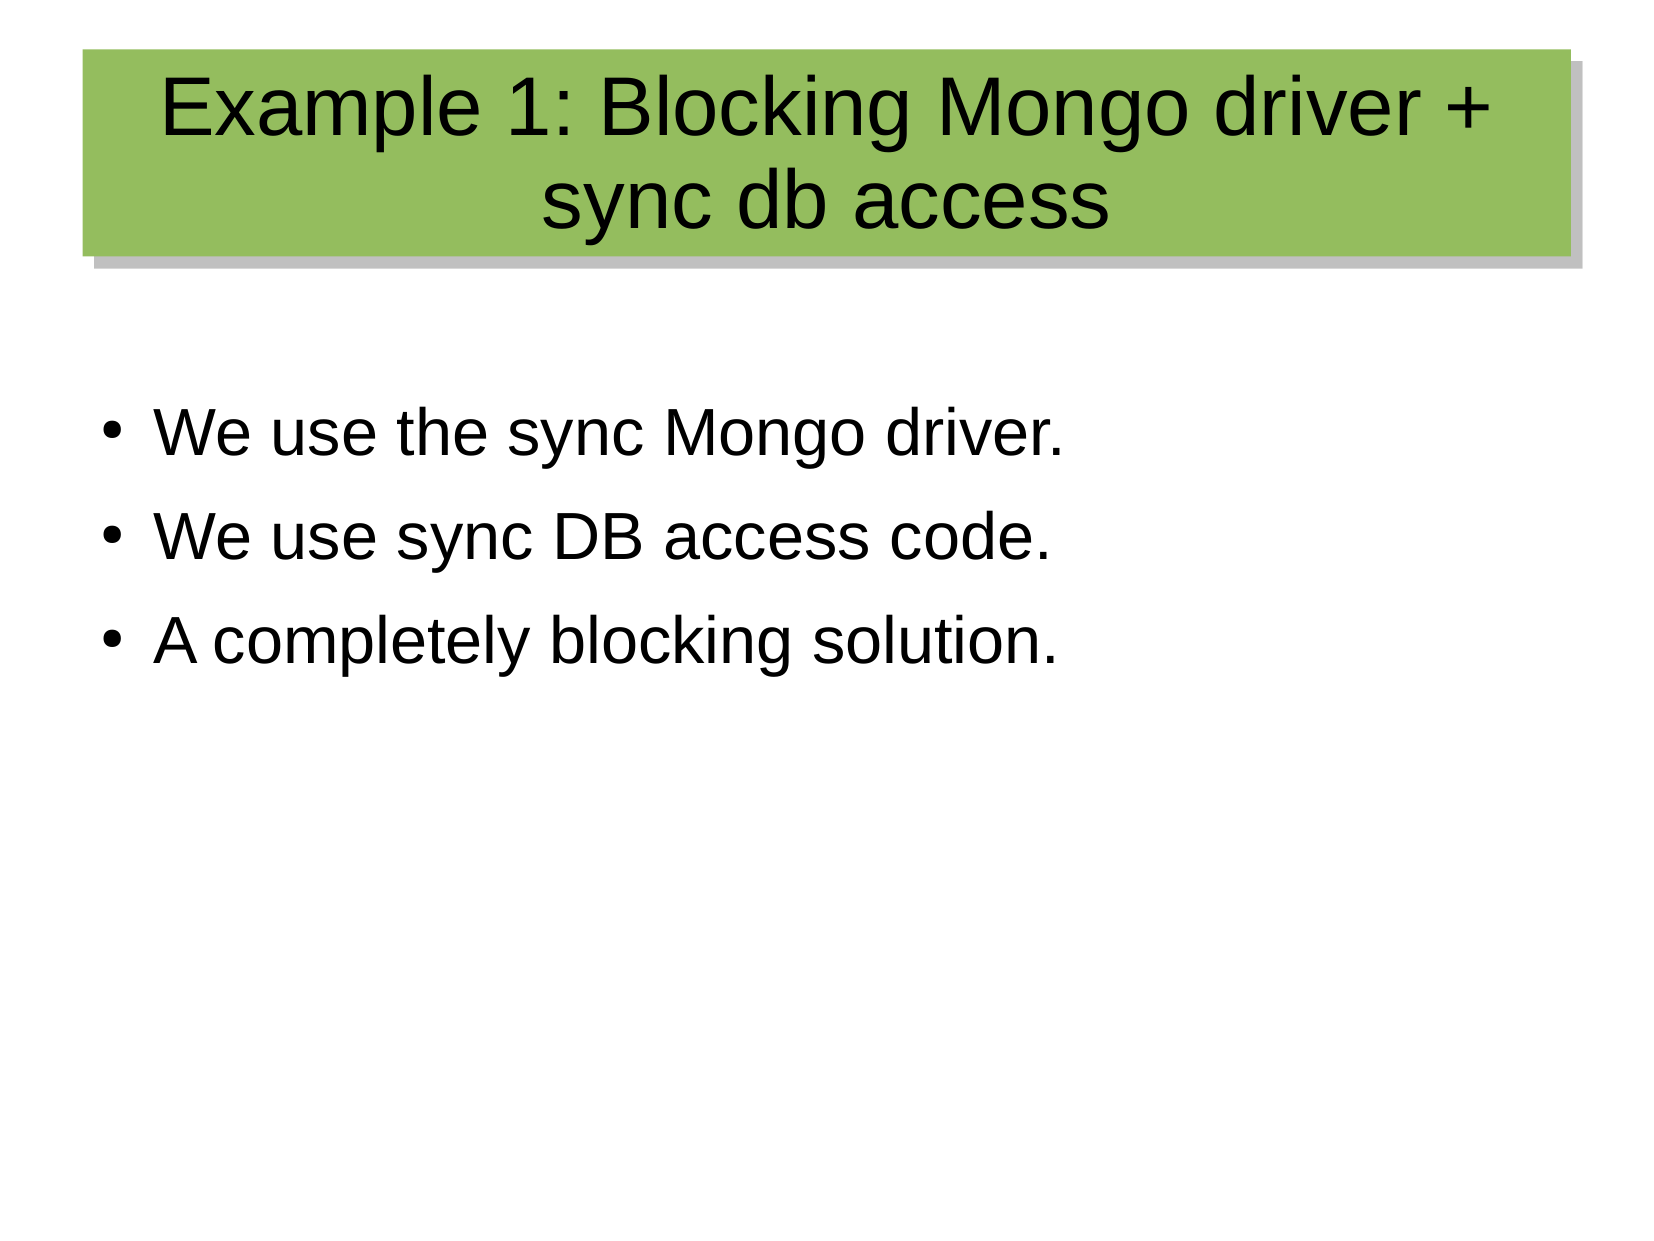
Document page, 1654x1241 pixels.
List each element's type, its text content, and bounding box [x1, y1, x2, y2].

title Example 1: Blocking Mongo driver + sync db access [82, 49, 1571, 257]
list We use the sync Mongo driver. We use sync DB access code. A completely blocking solution. [82, 290, 1571, 1010]
